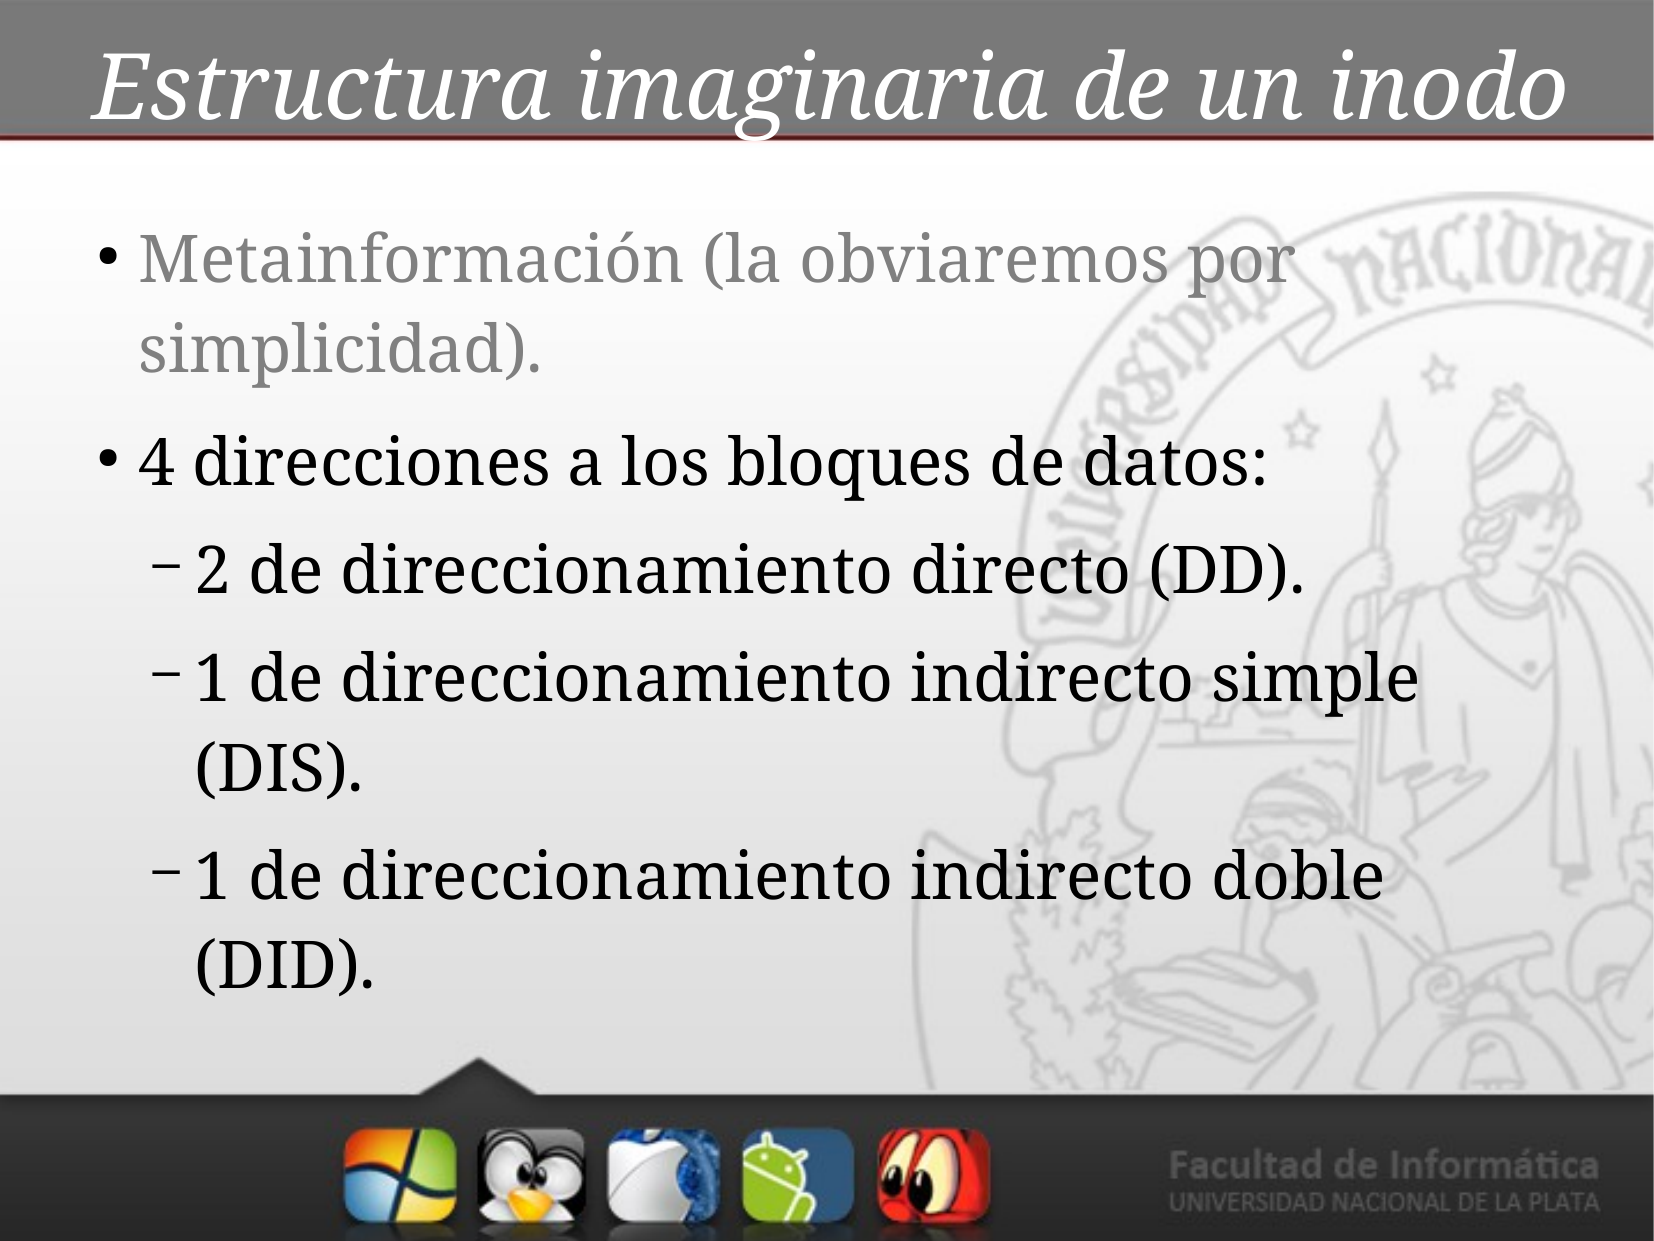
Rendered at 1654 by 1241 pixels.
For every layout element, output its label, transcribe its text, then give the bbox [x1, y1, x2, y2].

picture [0, 0, 1654, 1241]
title Estructura imaginaria de un inodo [82, 25, 1571, 142]
list Metainformación (la obviaremos por simplicidad). 4 direcciones a los bloques de datos: 2 de direccionamiento directo (DD). 1 de direccionamiento indirecto simple (DIS). 1 de direccionamiento indirecto doble (DID). [82, 212, 1512, 1010]
